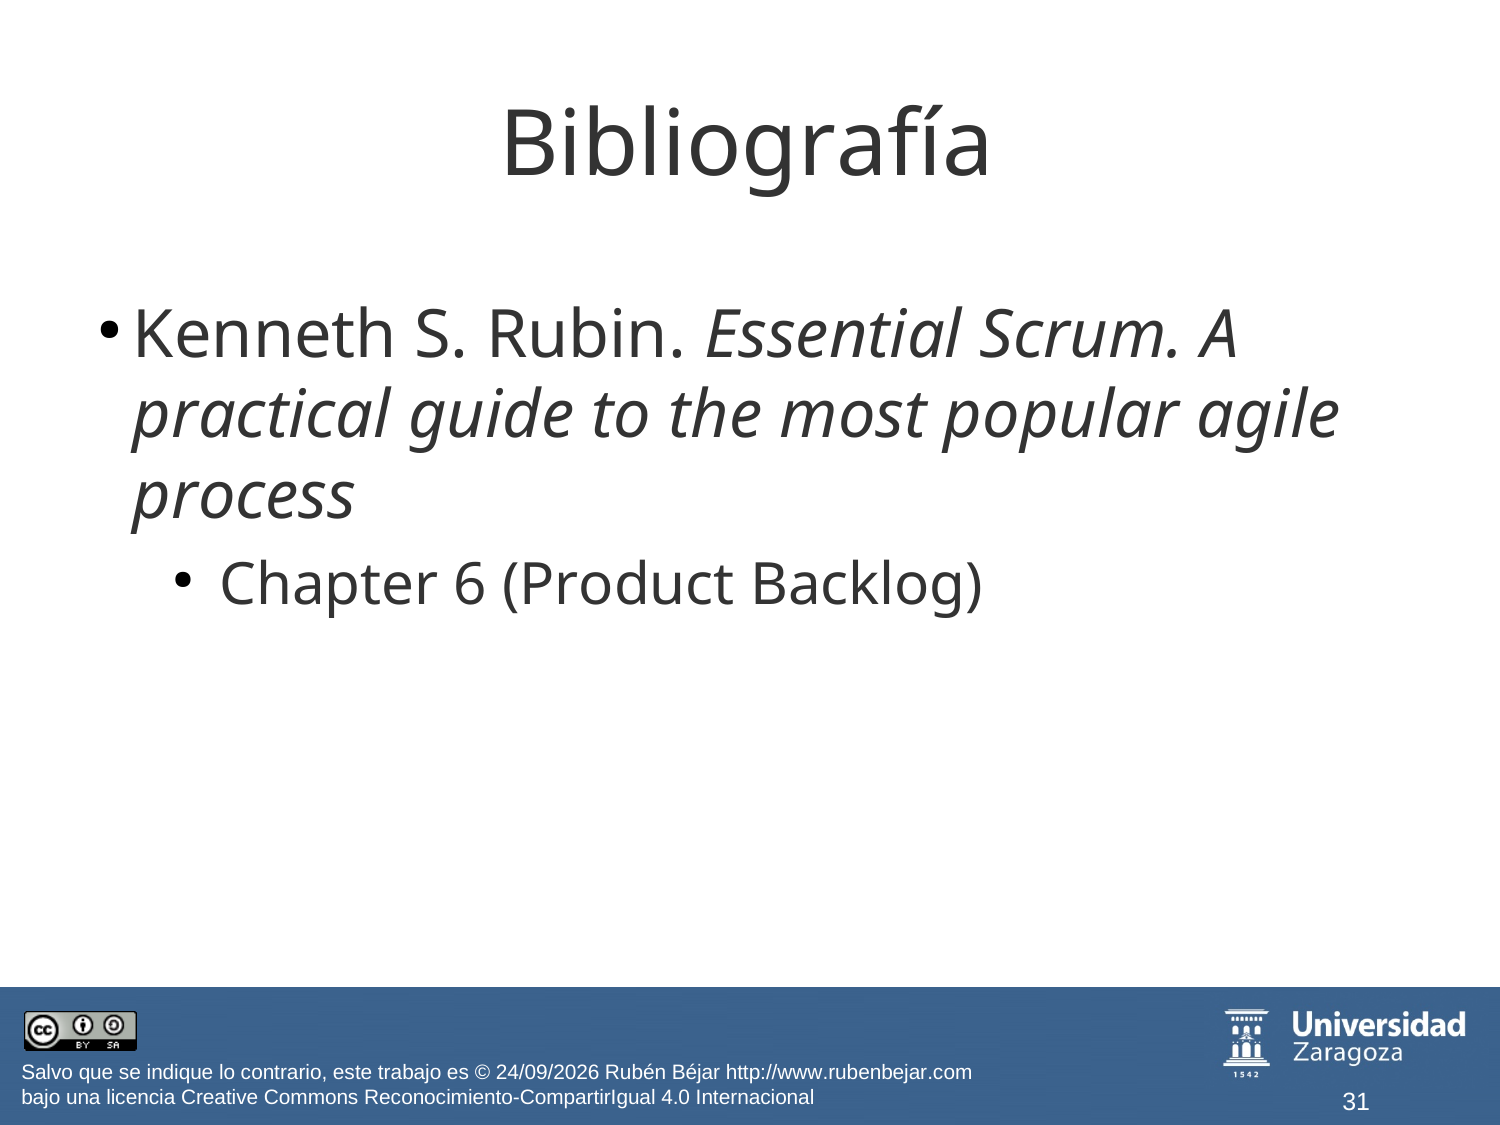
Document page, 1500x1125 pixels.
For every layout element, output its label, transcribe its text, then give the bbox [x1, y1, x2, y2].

picture [0, 987, 1500, 1125]
title Bibliografía [74, 21, 1420, 257]
list Kenneth S. Rubin. Essential Scrum. A practical guide to the most popular agile process Chapter 6 (Product Backlog) [82, 283, 1418, 957]
